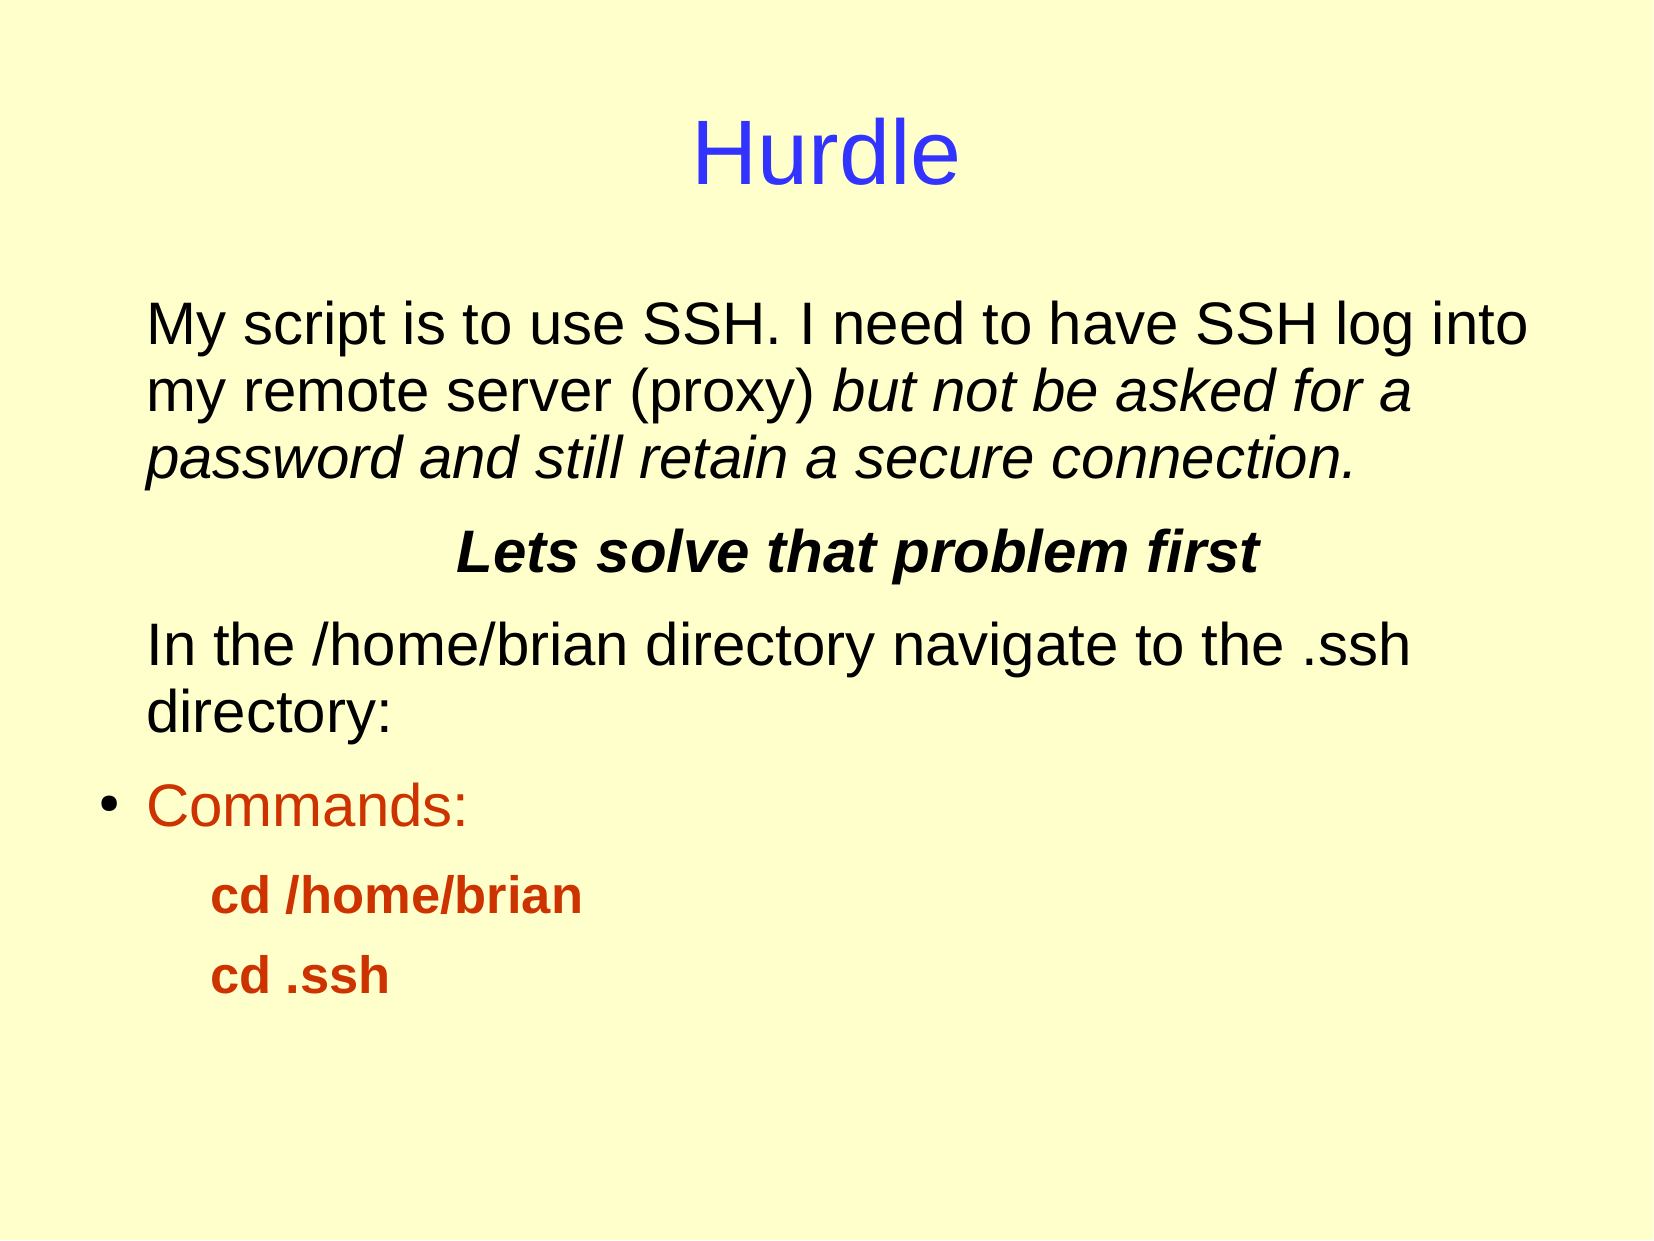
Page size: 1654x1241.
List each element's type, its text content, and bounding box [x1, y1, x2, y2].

title Hurdle [82, 49, 1571, 257]
list My script is to use SSH. I need to have SSH log into my remote server (proxy) but not be asked for a password and still retain a secure connection. Lets solve that problem first In the /home/brian directory navigate to the .ssh directory: Commands: cd /home/brian cd .ssh [82, 290, 1571, 1010]
